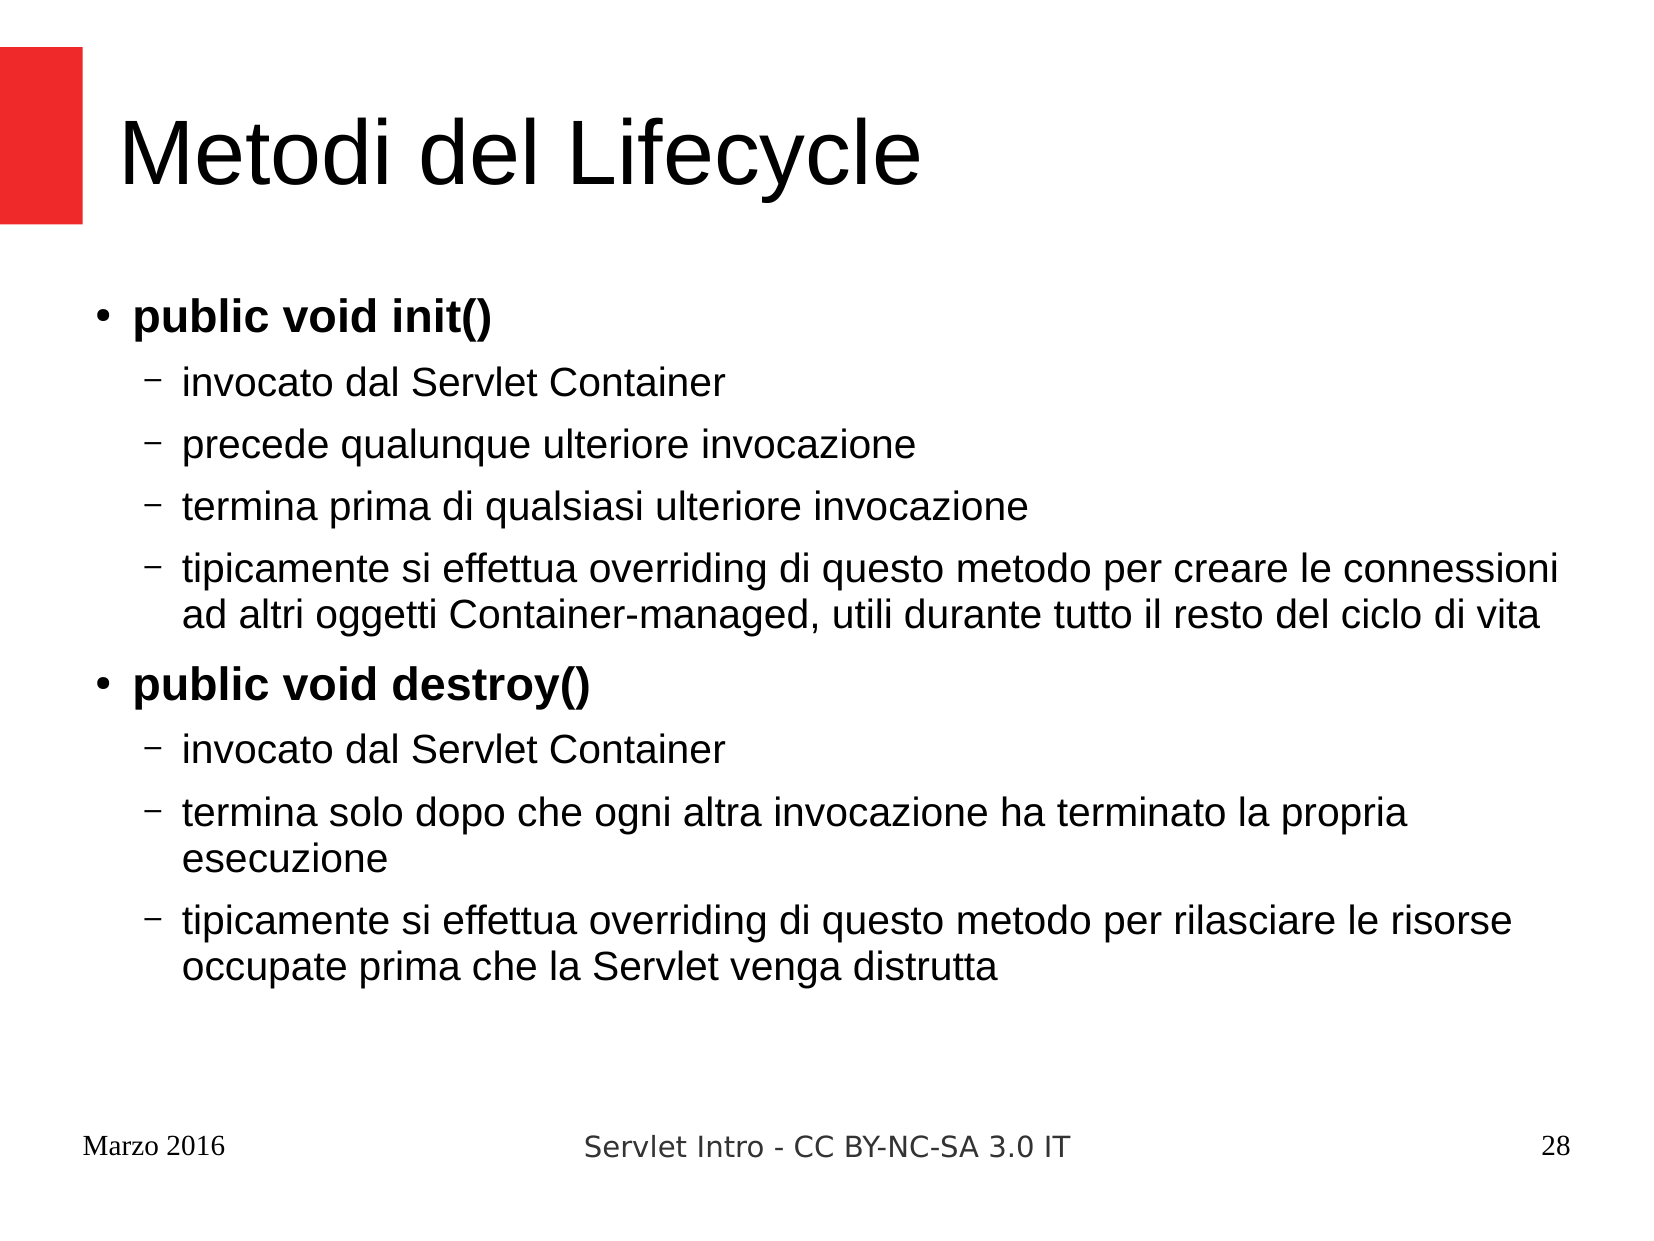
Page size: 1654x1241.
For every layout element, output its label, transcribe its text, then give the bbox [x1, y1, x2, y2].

list public void init() invocato dal Servlet Container precede qualunque ulteriore invocazione termina prima di qualsiasi ulteriore invocazione tipicamente si effettua overriding di questo metodo per creare le connessioni ad altri oggetti Container-managed, utili durante tutto il resto del ciclo di vita public void destroy() invocato dal Servlet Container termina solo dopo che ogni altra invocazione ha terminato la propria esecuzione tipicamente si effettua overriding di questo metodo per rilasciare le risorse occupate prima che la Servlet venga distrutta [82, 290, 1571, 1010]
title Metodi del Lifecycle [118, 49, 1607, 257]
